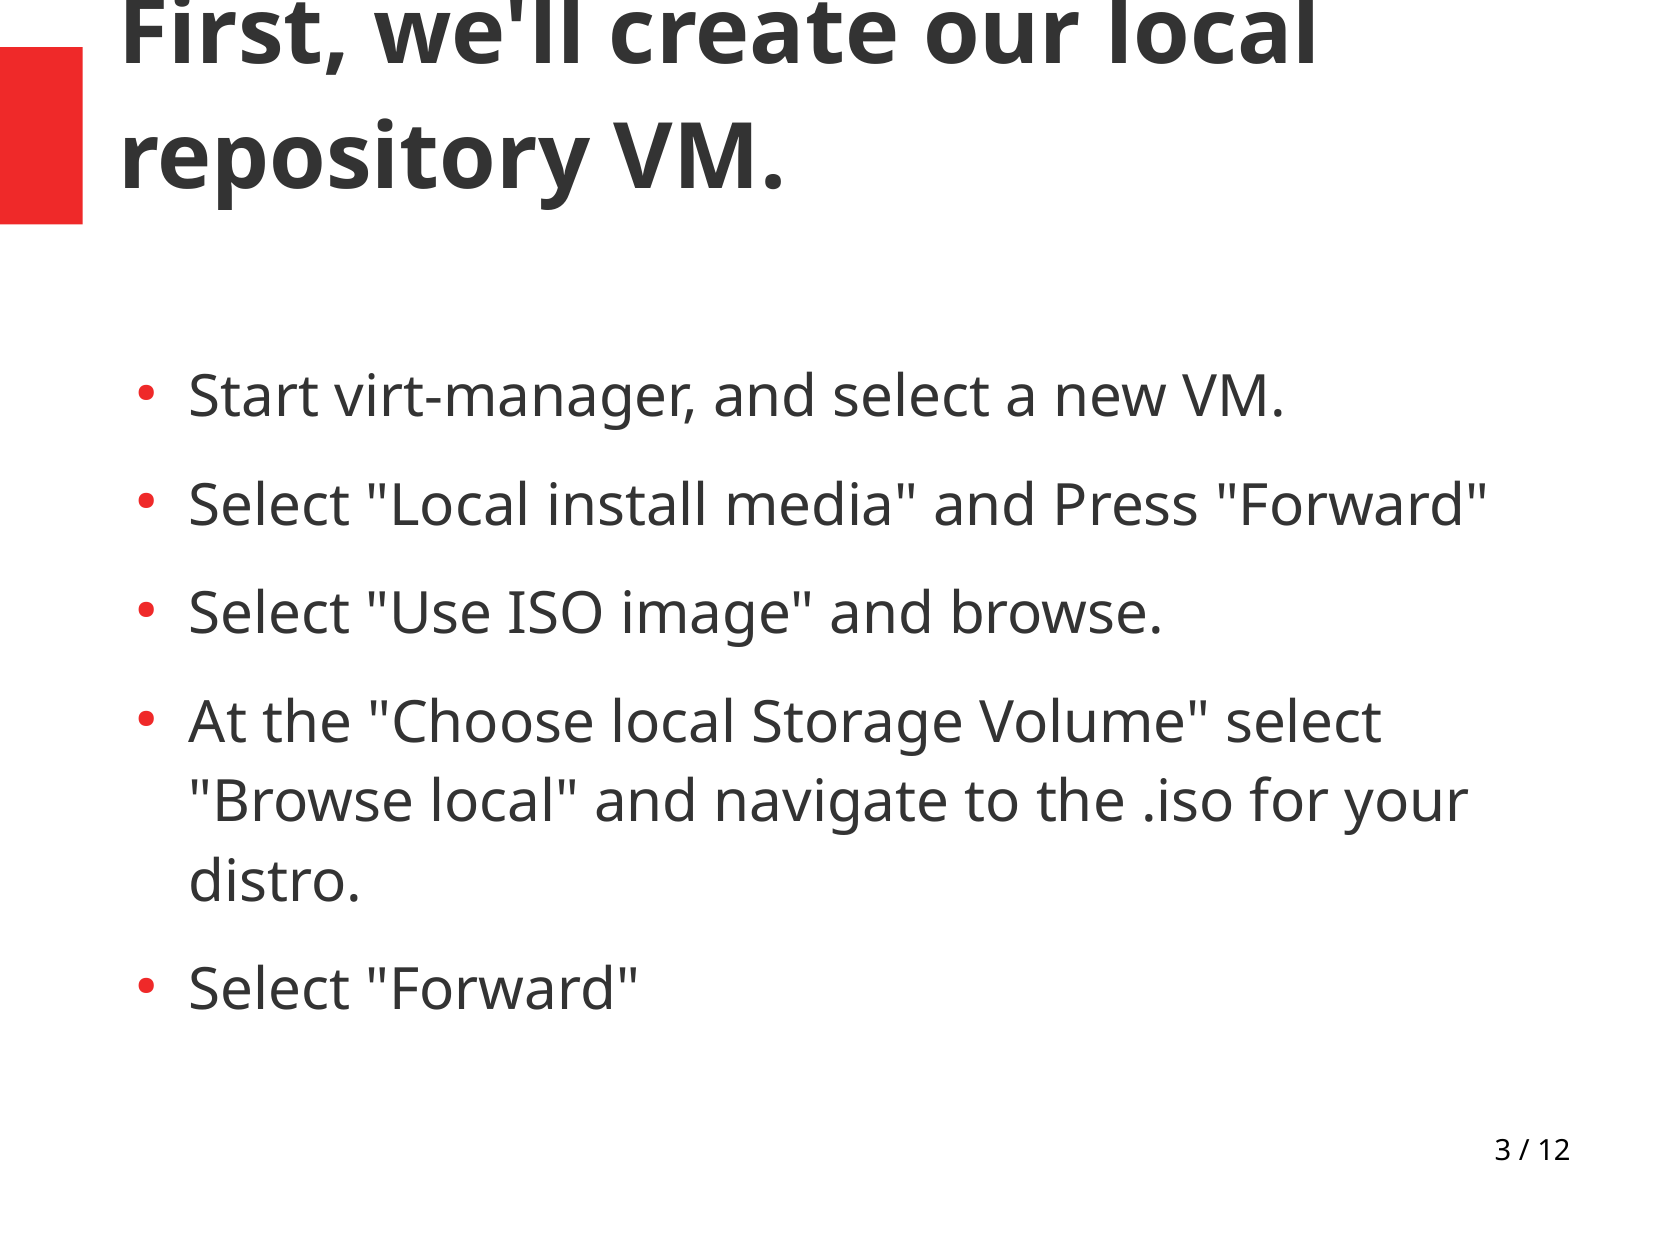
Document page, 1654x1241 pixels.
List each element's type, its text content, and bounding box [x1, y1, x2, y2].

list Start virt-manager, and select a new VM. Select "Local install media" and Press "Forward" Select "Use ISO image" and browse. At the "Choose local Storage Volume" select "Browse local" and navigate to the .iso for your distro. Select "Forward" [118, 354, 1536, 1074]
title First, we'll create our local repository VM. [118, 0, 1571, 314]
